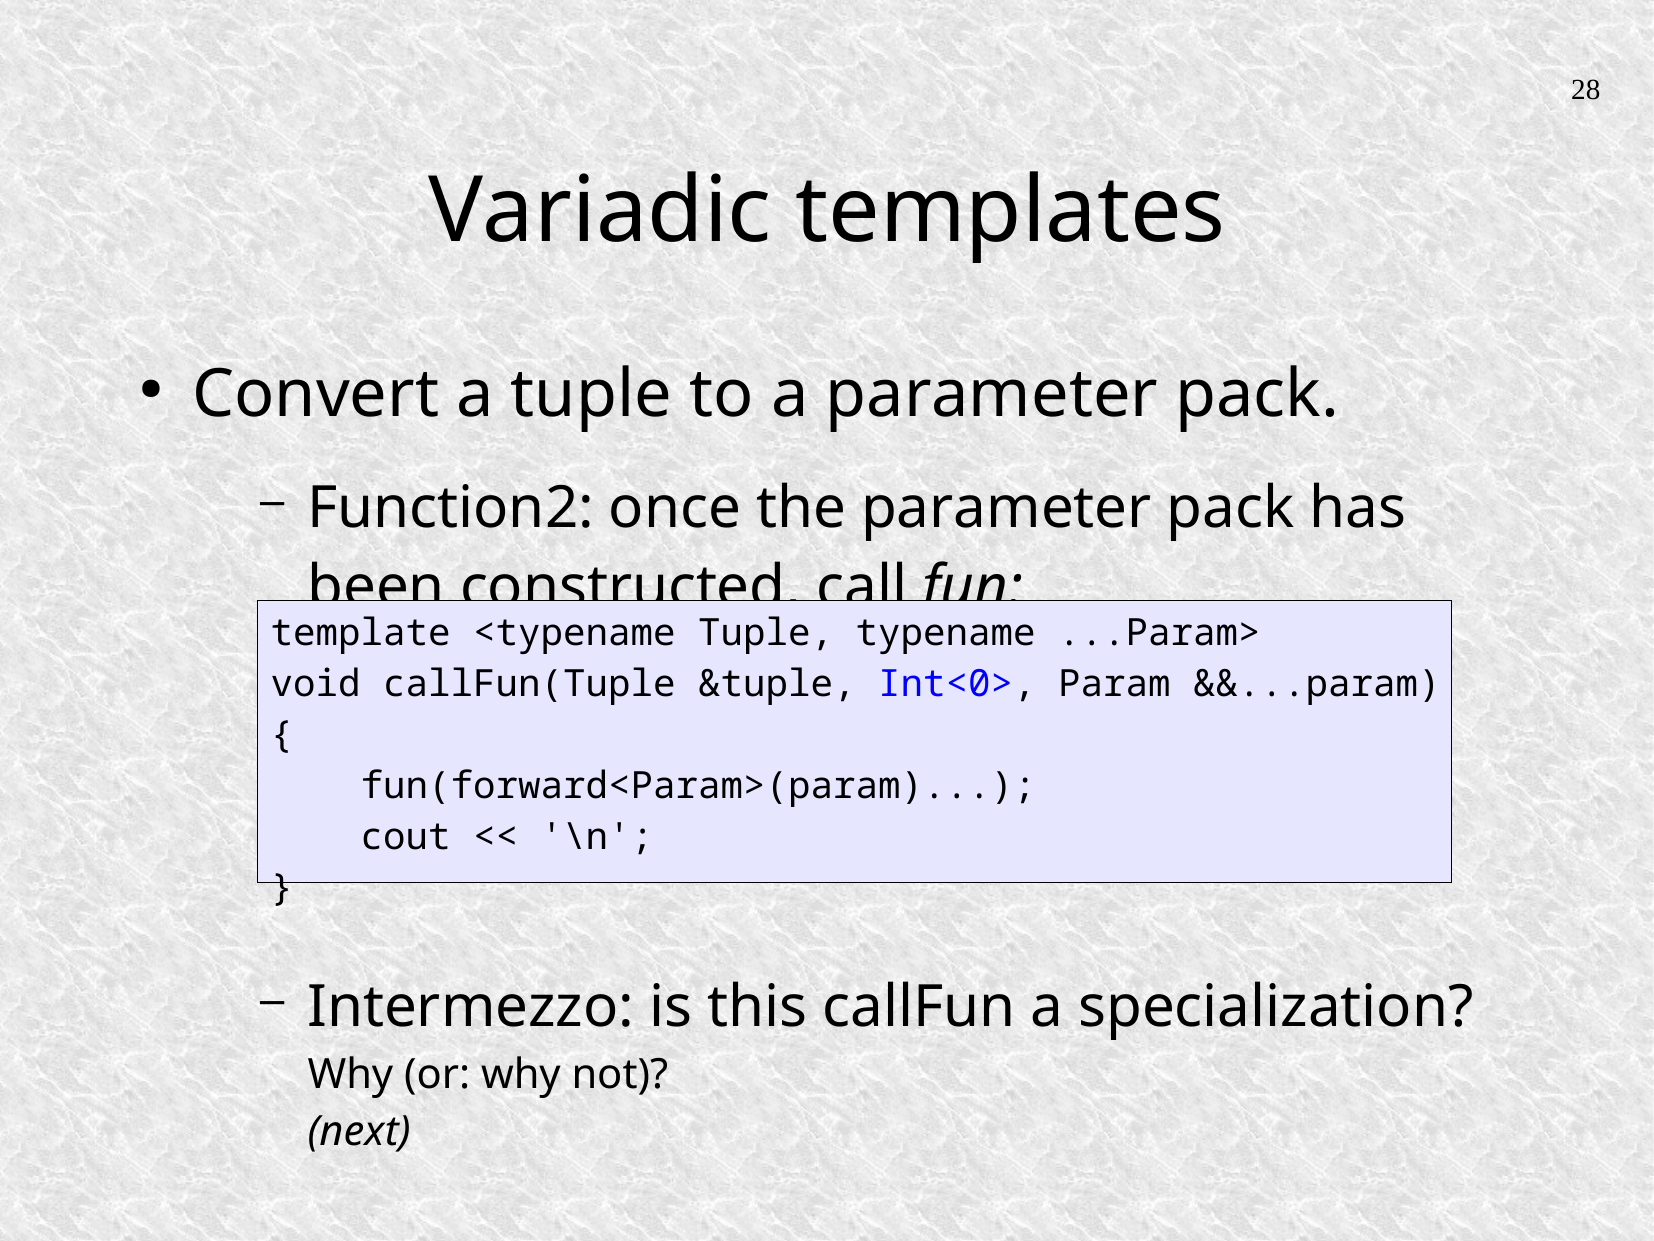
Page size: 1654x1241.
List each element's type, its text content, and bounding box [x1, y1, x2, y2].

picture [0, 0, 1654, 1241]
list Convert a tuple to a parameter pack. Function2: once the parameter pack has been constructed, call fun: Intermezzo: is this callFun a specialization? Why (or: why not)? (next) [121, 344, 1534, 1127]
text_box [257, 600, 1452, 883]
title Variadic templates [121, 102, 1534, 311]
text_box template <typename Tuple, typename ...Param> void callFun(Tuple &tuple, Int<0>, Param &&...param) { fun(forward<Param>(param)...); cout << '\n'; } [270, 605, 1441, 911]
